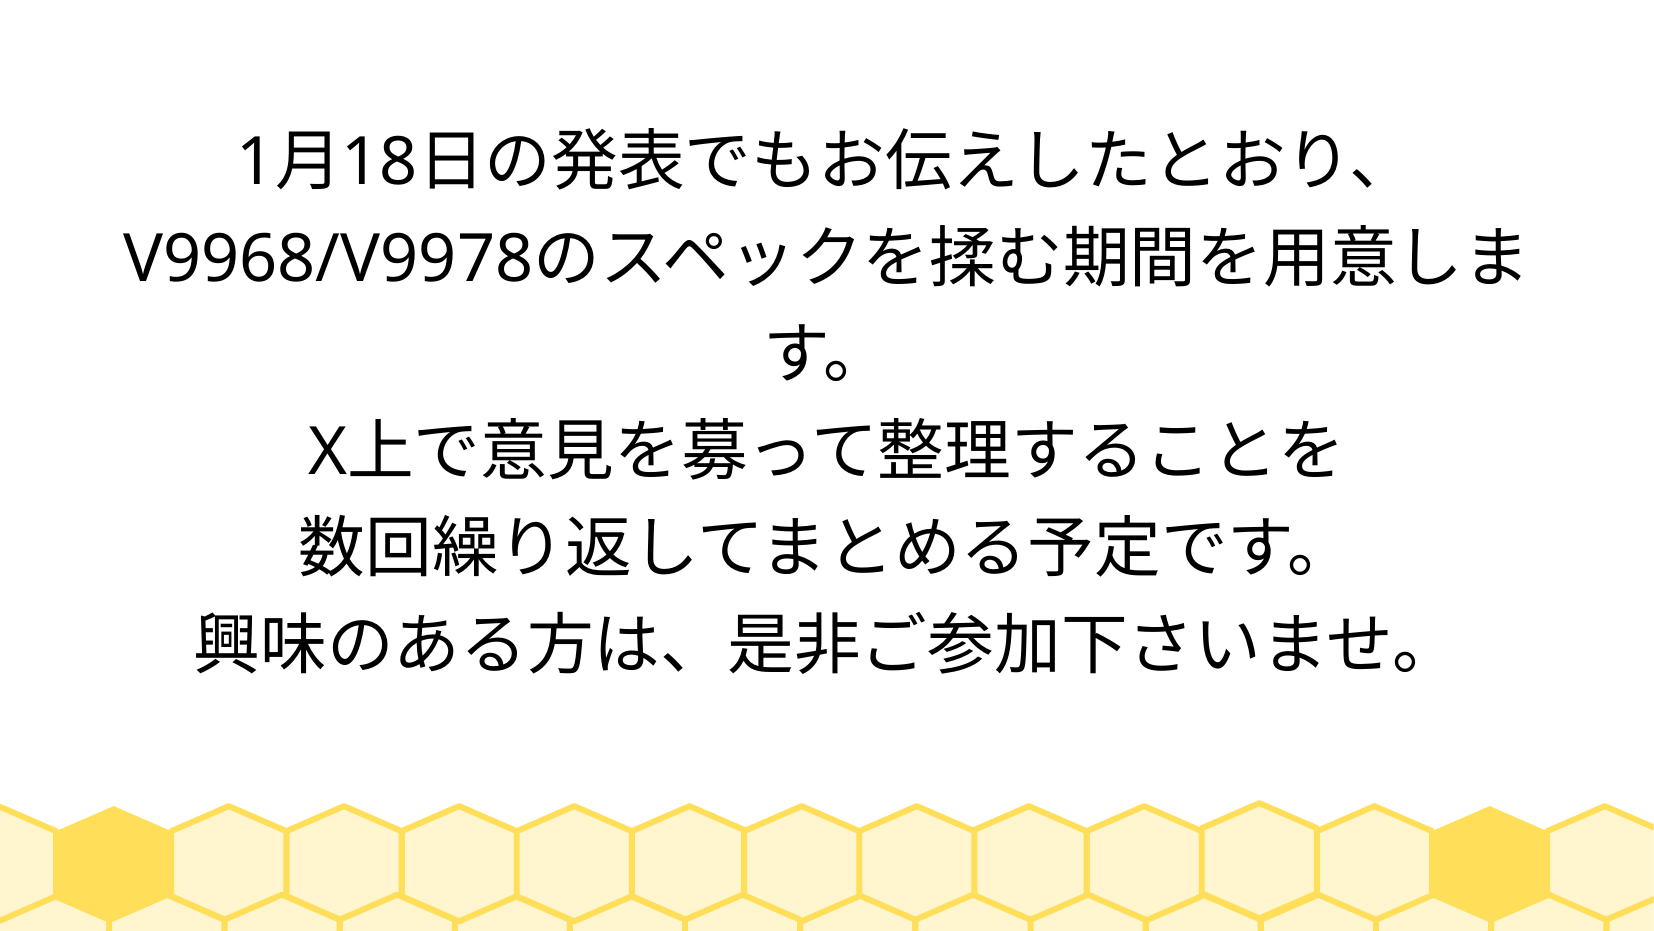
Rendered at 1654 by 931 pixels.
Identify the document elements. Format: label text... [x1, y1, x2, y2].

subtitle 1月18日の発表でもお伝えしたとおり、 V9968/V9978のスペックを揉む期間を用意します。 X上で意見を募って整理することを 数回繰り返してまとめる予定です。 興味のある方は、是非ご参加下さいませ。 [82, 37, 1571, 758]
